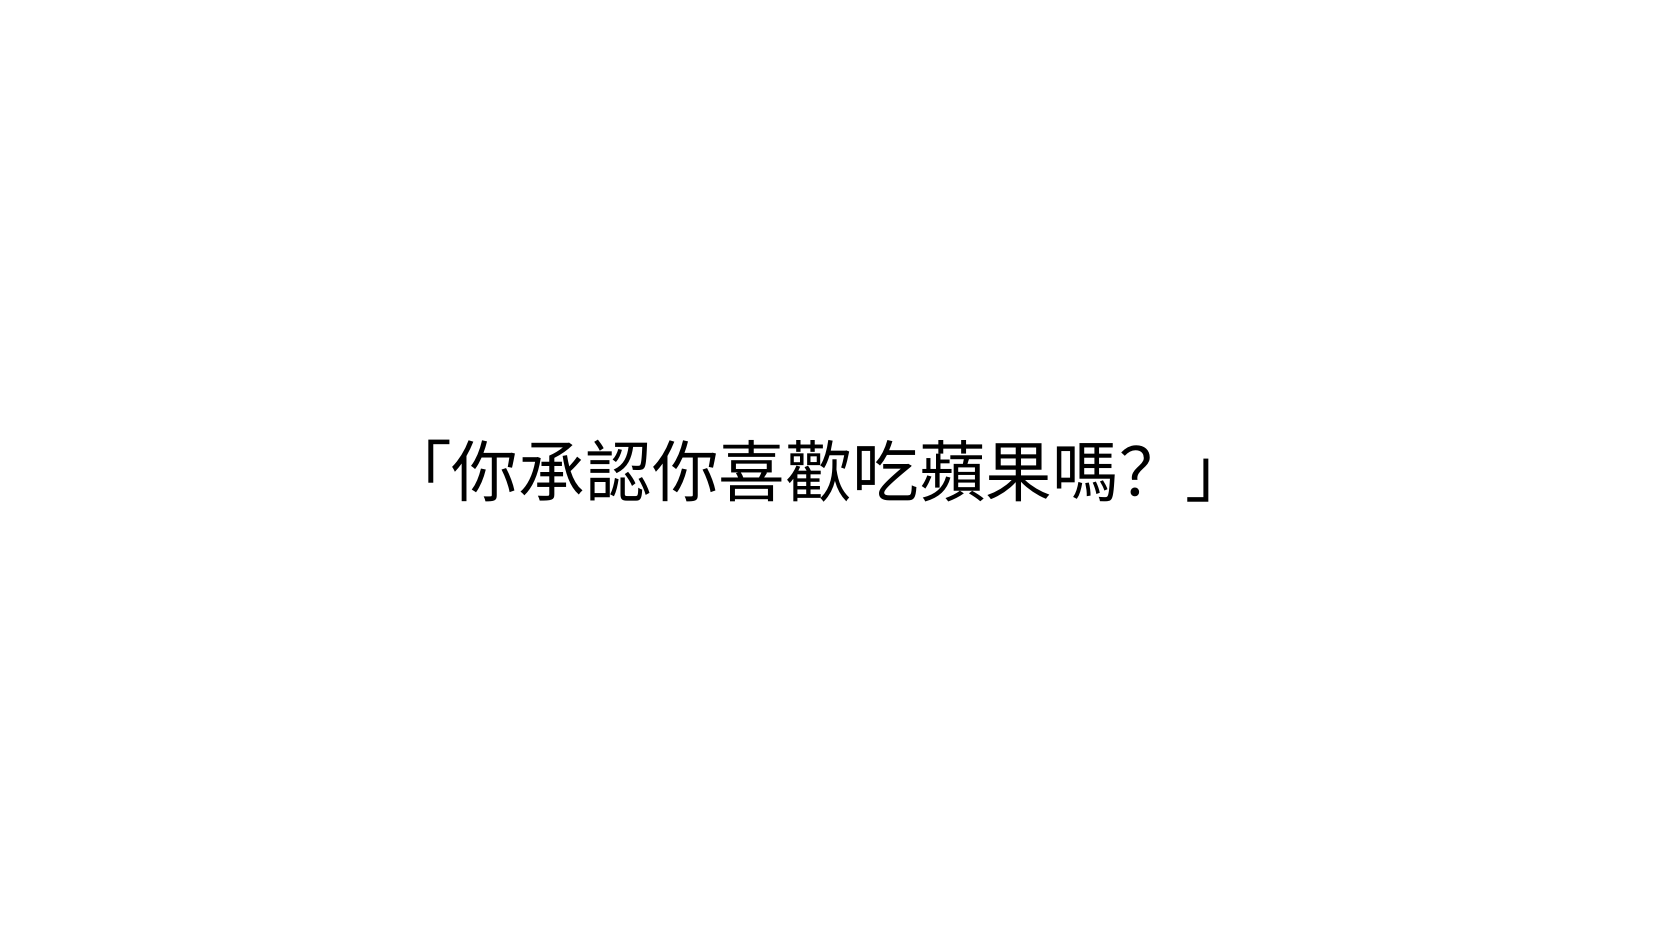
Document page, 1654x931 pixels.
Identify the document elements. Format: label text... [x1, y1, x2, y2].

title 「你承認你喜歡吃蘋果嗎？」 [75, 390, 1564, 546]
